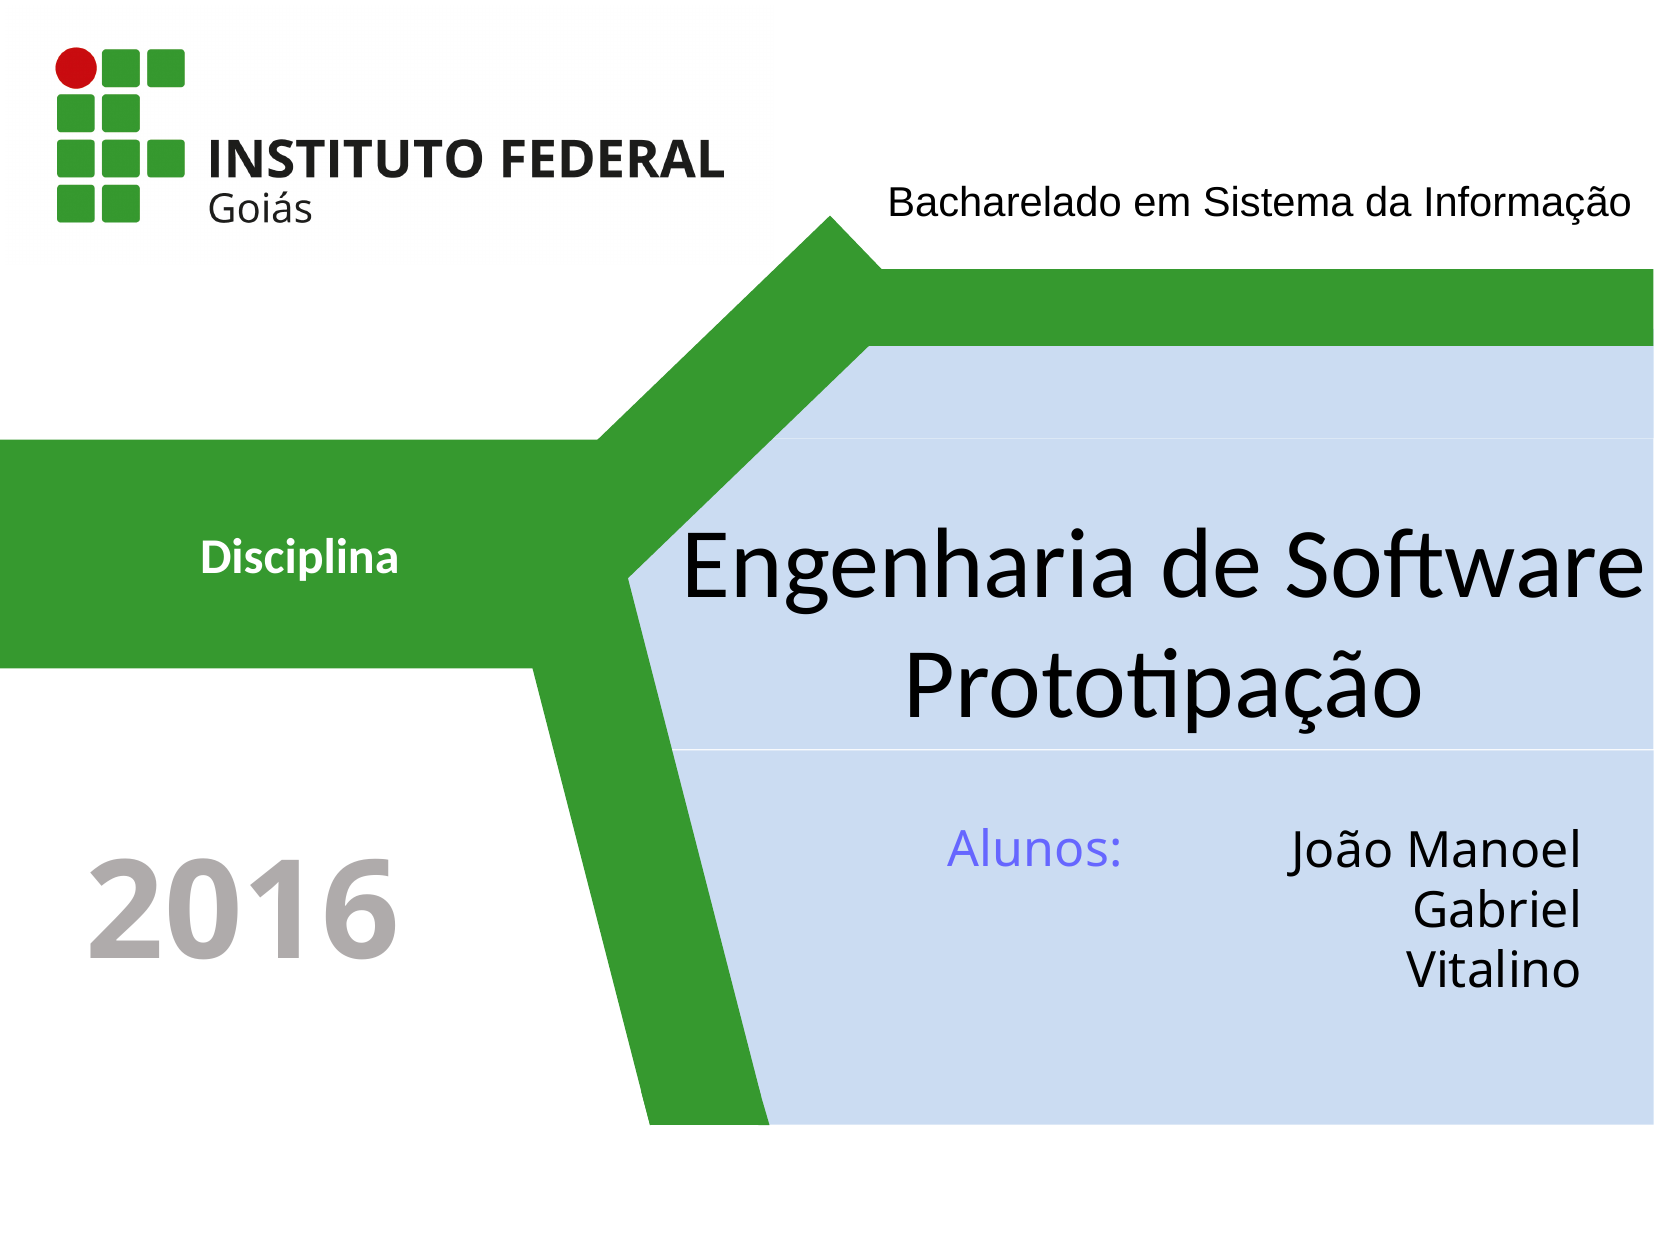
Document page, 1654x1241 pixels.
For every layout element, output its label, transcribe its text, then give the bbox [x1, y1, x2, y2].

picture [5, 5, 774, 265]
text_box Disciplina [0, 439, 597, 669]
text_box Alunos: [933, 809, 1148, 884]
text_box Engenharia de Software Prototipação [664, 489, 1654, 745]
text_box 2016 [70, 813, 483, 993]
text_box João Manoel Gabriel Vitalino [1248, 810, 1598, 945]
text_box [500, 215, 1654, 1126]
text_box Bacharelado em Sistema da Informação [871, 165, 1648, 236]
